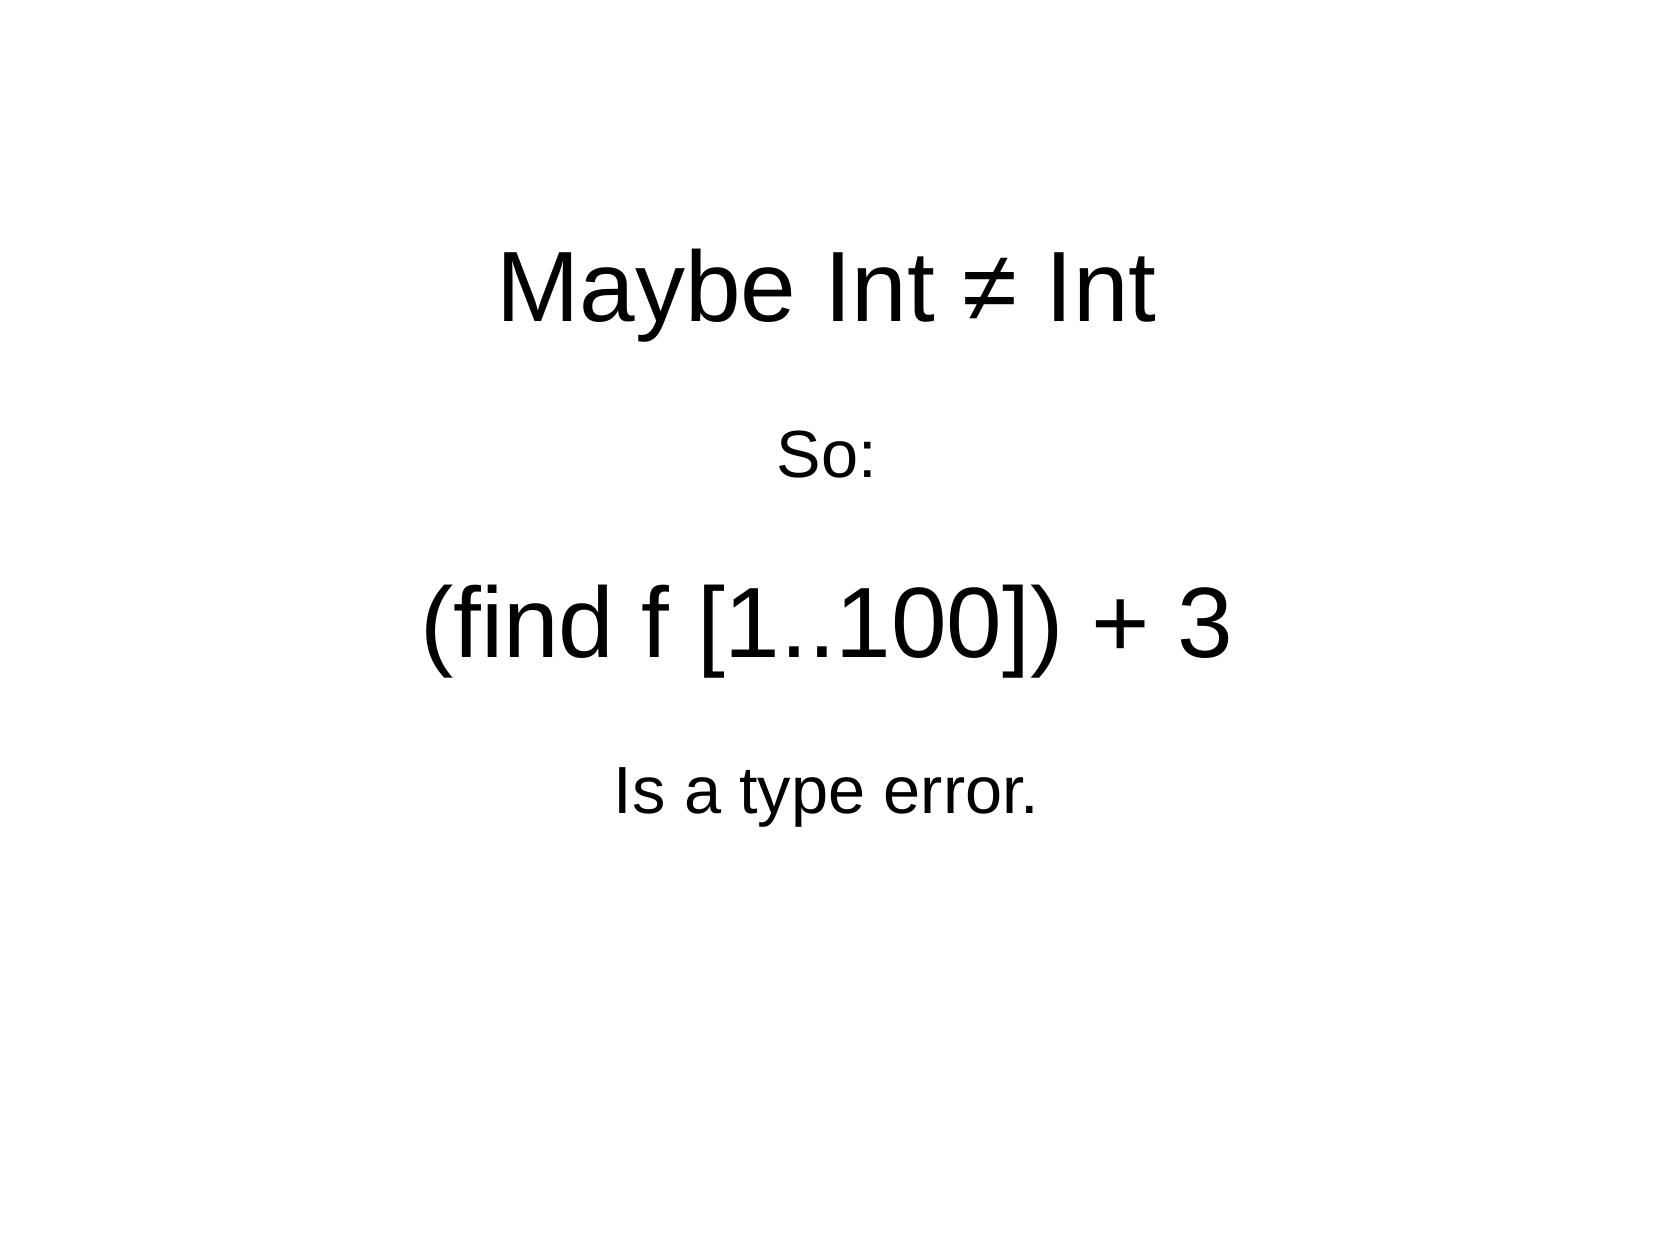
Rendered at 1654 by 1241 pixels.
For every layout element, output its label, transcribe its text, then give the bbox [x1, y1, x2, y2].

subtitle Maybe Int ≠ Int So: (find f [1..100]) + 3 Is a type error. [82, 49, 1571, 1010]
